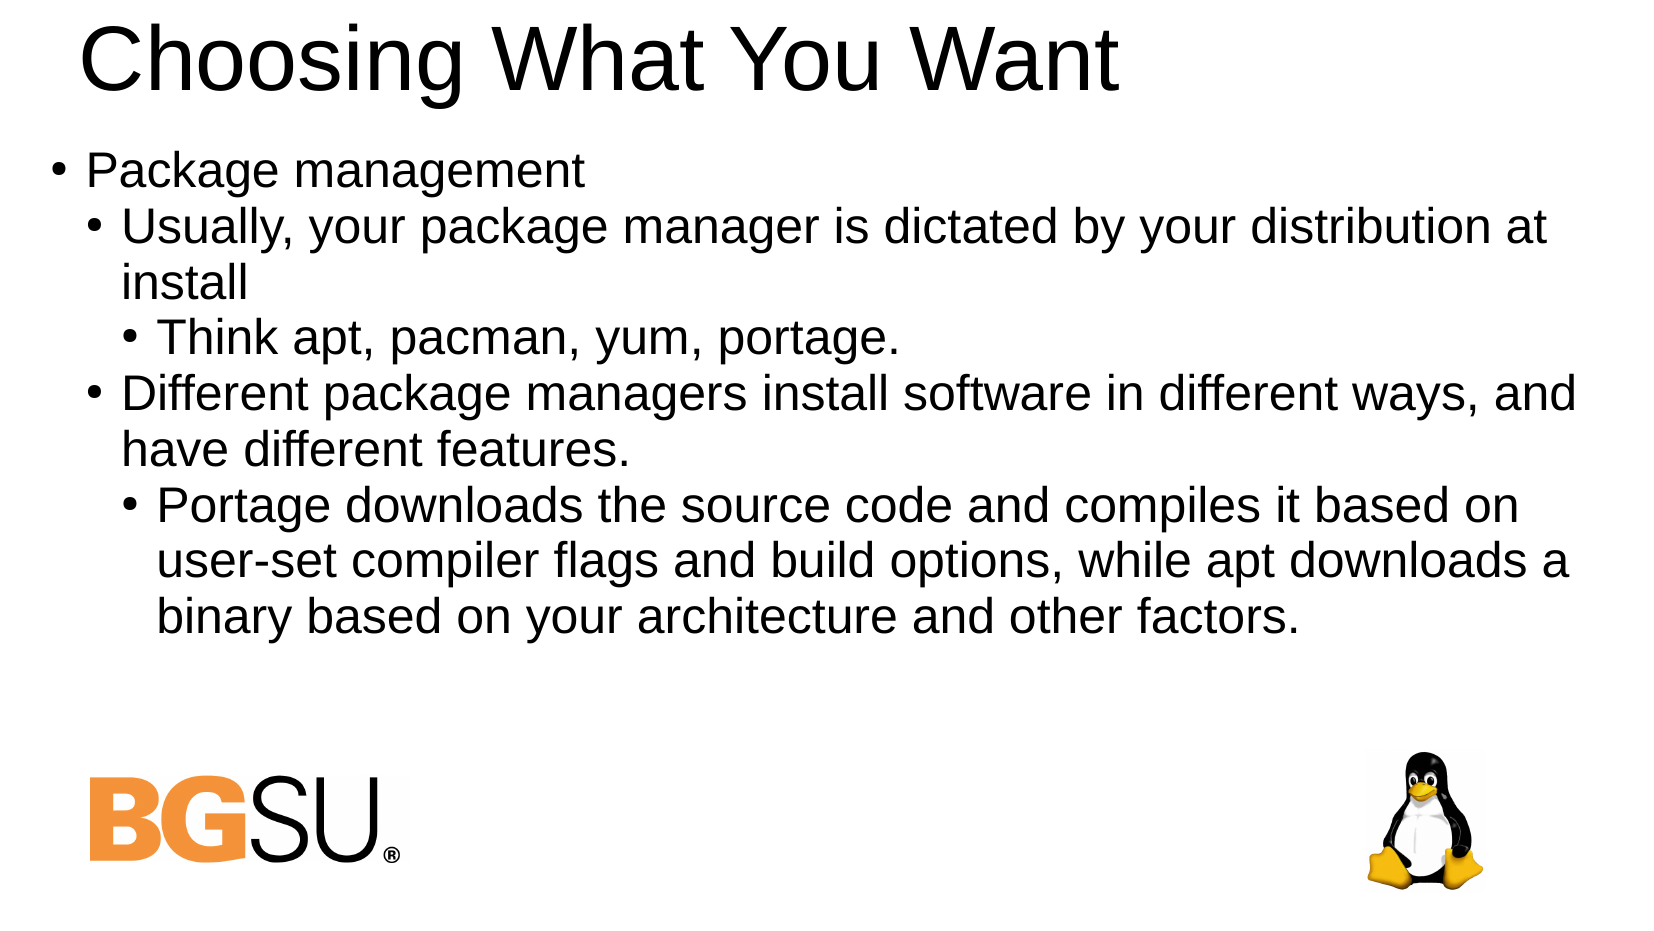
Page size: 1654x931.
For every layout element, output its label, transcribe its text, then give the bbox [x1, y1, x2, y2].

picture [1365, 749, 1486, 893]
text_box Choosing What You Want [0, 0, 1201, 135]
picture [90, 775, 409, 863]
text_box Package management Usually, your package manager is dictated by your distribution at install Think apt, pacman, yum, portage. Different package managers install software in different ways, and have different features. Portage downloads the source code and compiles it based on user-set compiler flags and build options, while apt downloads a binary based on your architecture and other factors. [0, 135, 1614, 652]
